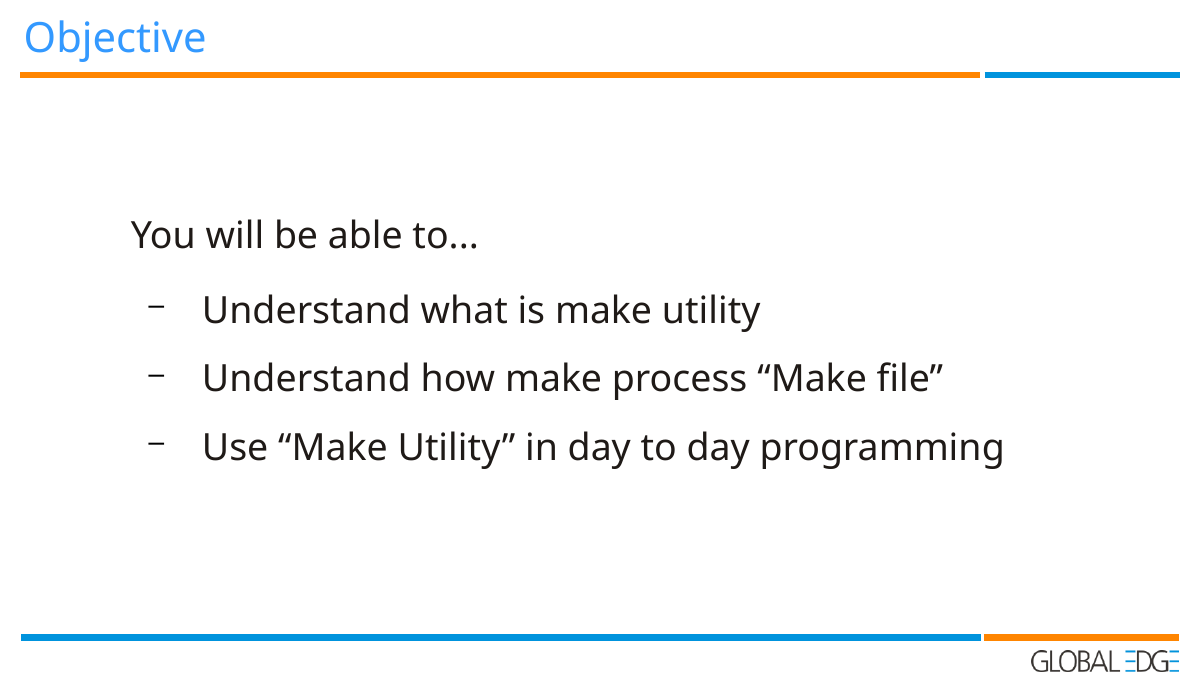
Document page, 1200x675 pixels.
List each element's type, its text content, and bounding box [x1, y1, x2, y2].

picture [1031, 650, 1179, 672]
list You will be able to... Understand what is make utility Understand how make process “Make file” Use “Make Utility” in day to day programming [60, 211, 1141, 603]
title Objective [12, 9, 1088, 63]
